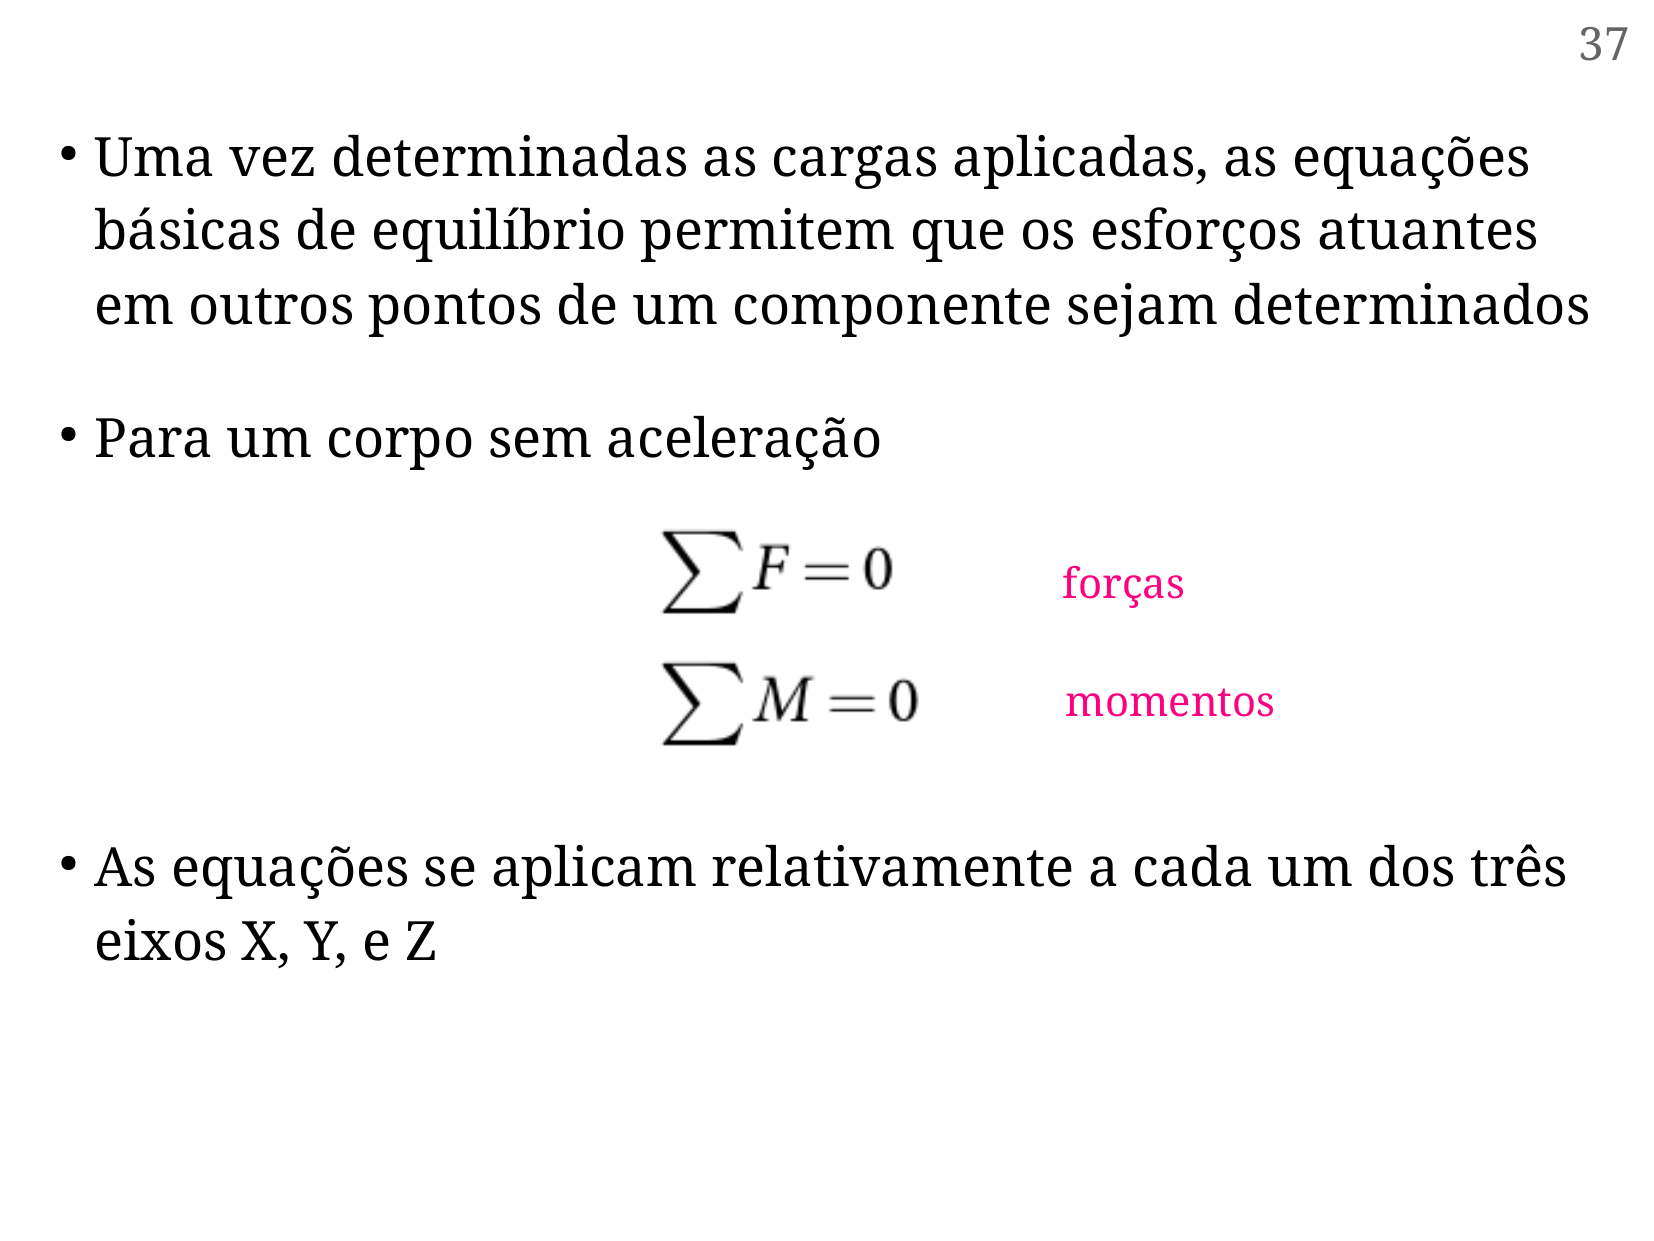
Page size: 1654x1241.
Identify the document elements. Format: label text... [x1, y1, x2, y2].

text_box momentos [1051, 664, 1291, 737]
list Uma vez determinadas as cargas aplicadas, as equações básicas de equilíbrio permitem que os esforços atuantes em outros pontos de um componente sejam determinados Para um corpo sem aceleração As equações se aplicam relativamente a cada um dos três eixos X, Y, e Z [59, 118, 1595, 1211]
text_box forças [1048, 546, 1200, 619]
picture [645, 518, 931, 753]
